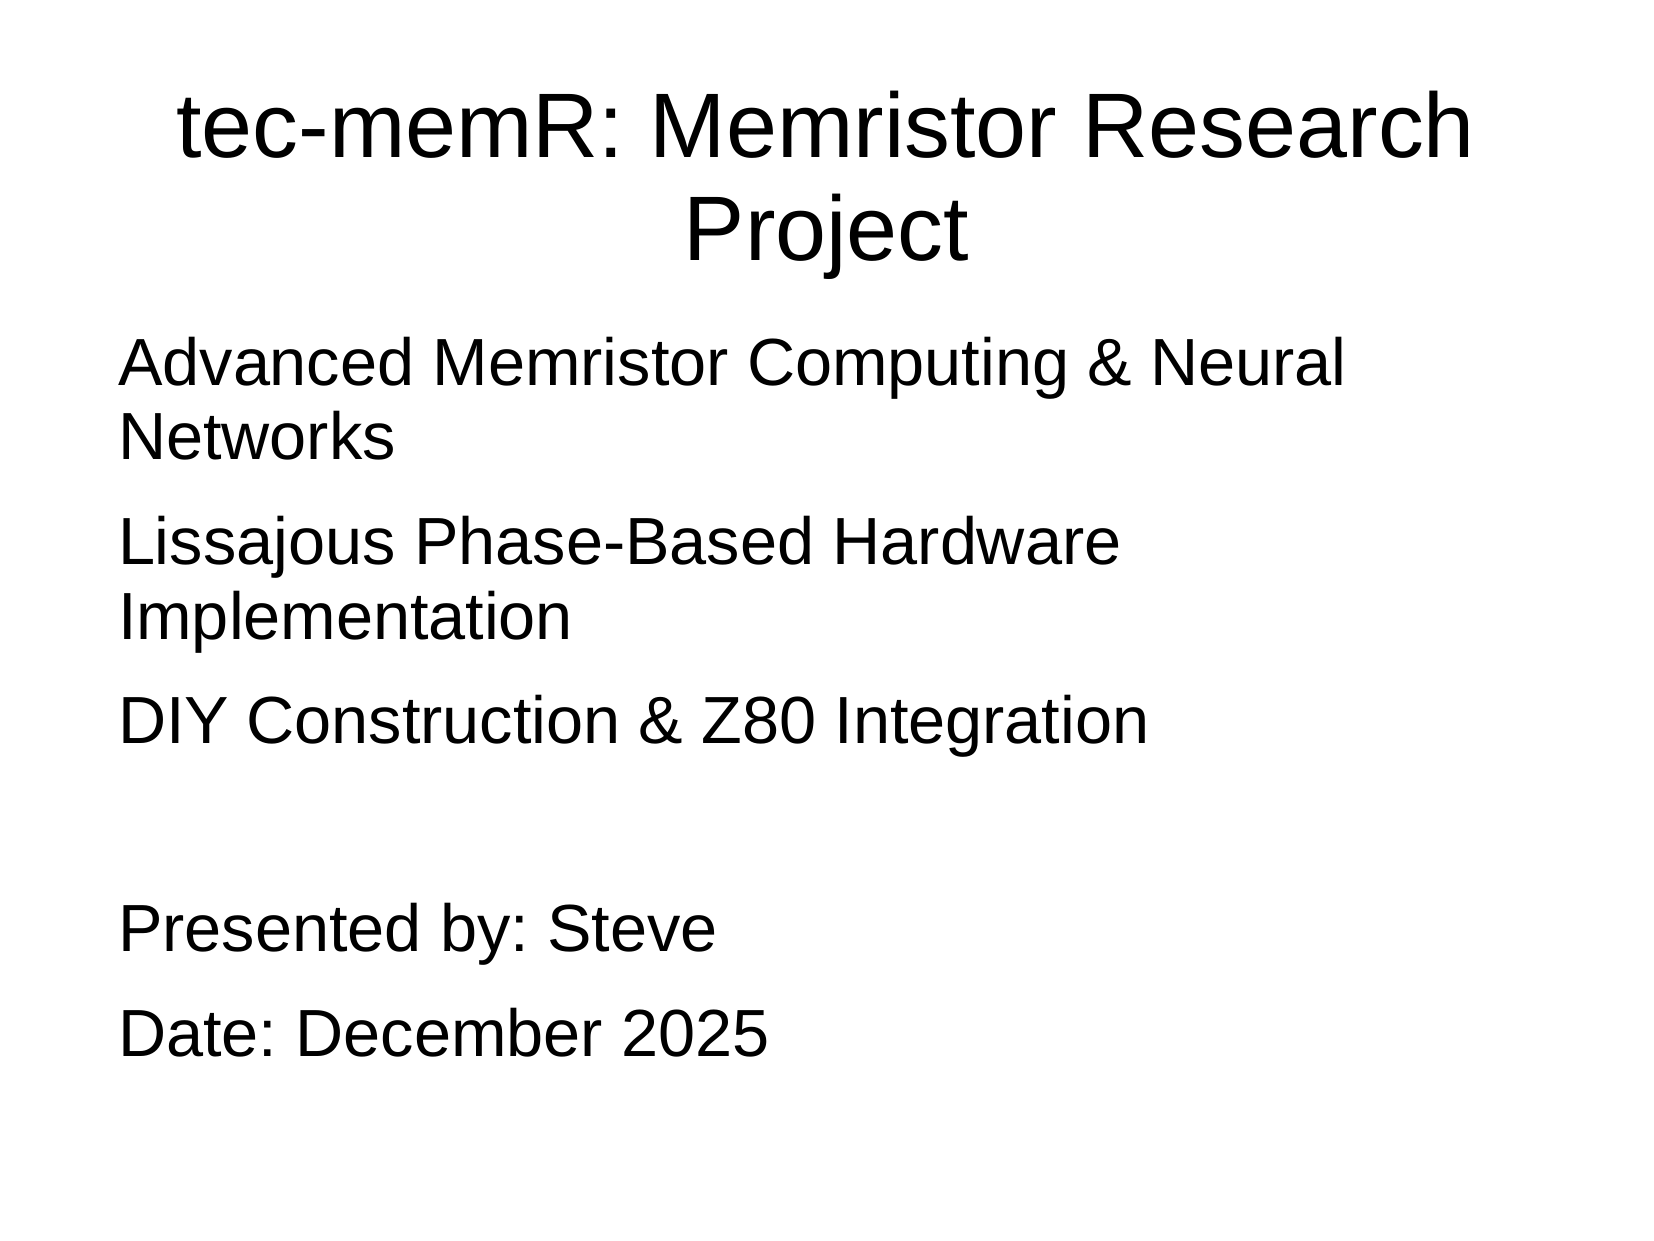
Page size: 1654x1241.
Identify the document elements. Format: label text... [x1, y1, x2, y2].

list Advanced Memristor Computing & Neural Networks Lissajous Phase-Based Hardware Implementation DIY Construction & Z80 Integration Presented by: Steve Date: December 2025 [118, 324, 1536, 1152]
title tec-memR: Memristor Research Project [118, 74, 1536, 280]
